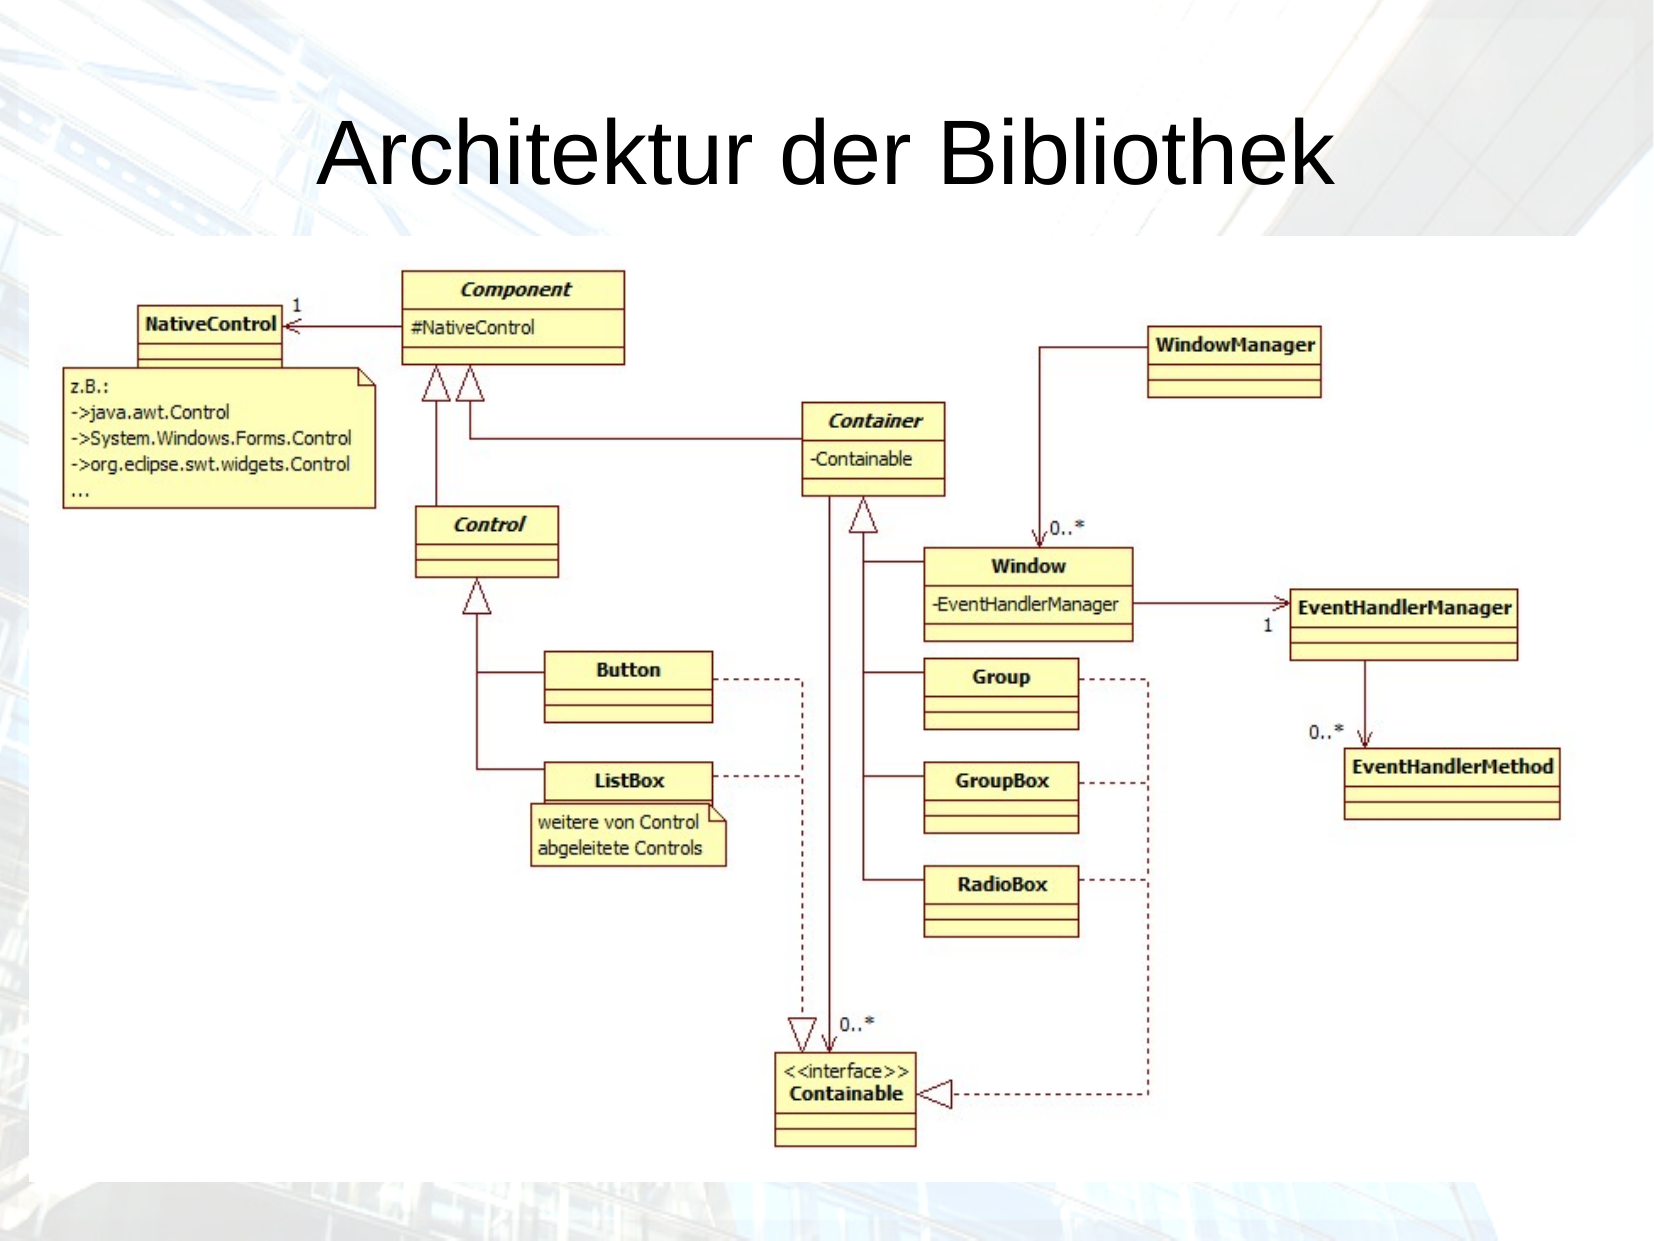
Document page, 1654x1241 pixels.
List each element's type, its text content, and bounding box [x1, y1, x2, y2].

picture [0, 0, 1654, 1241]
title Architektur der Bibliothek [82, 56, 1571, 236]
